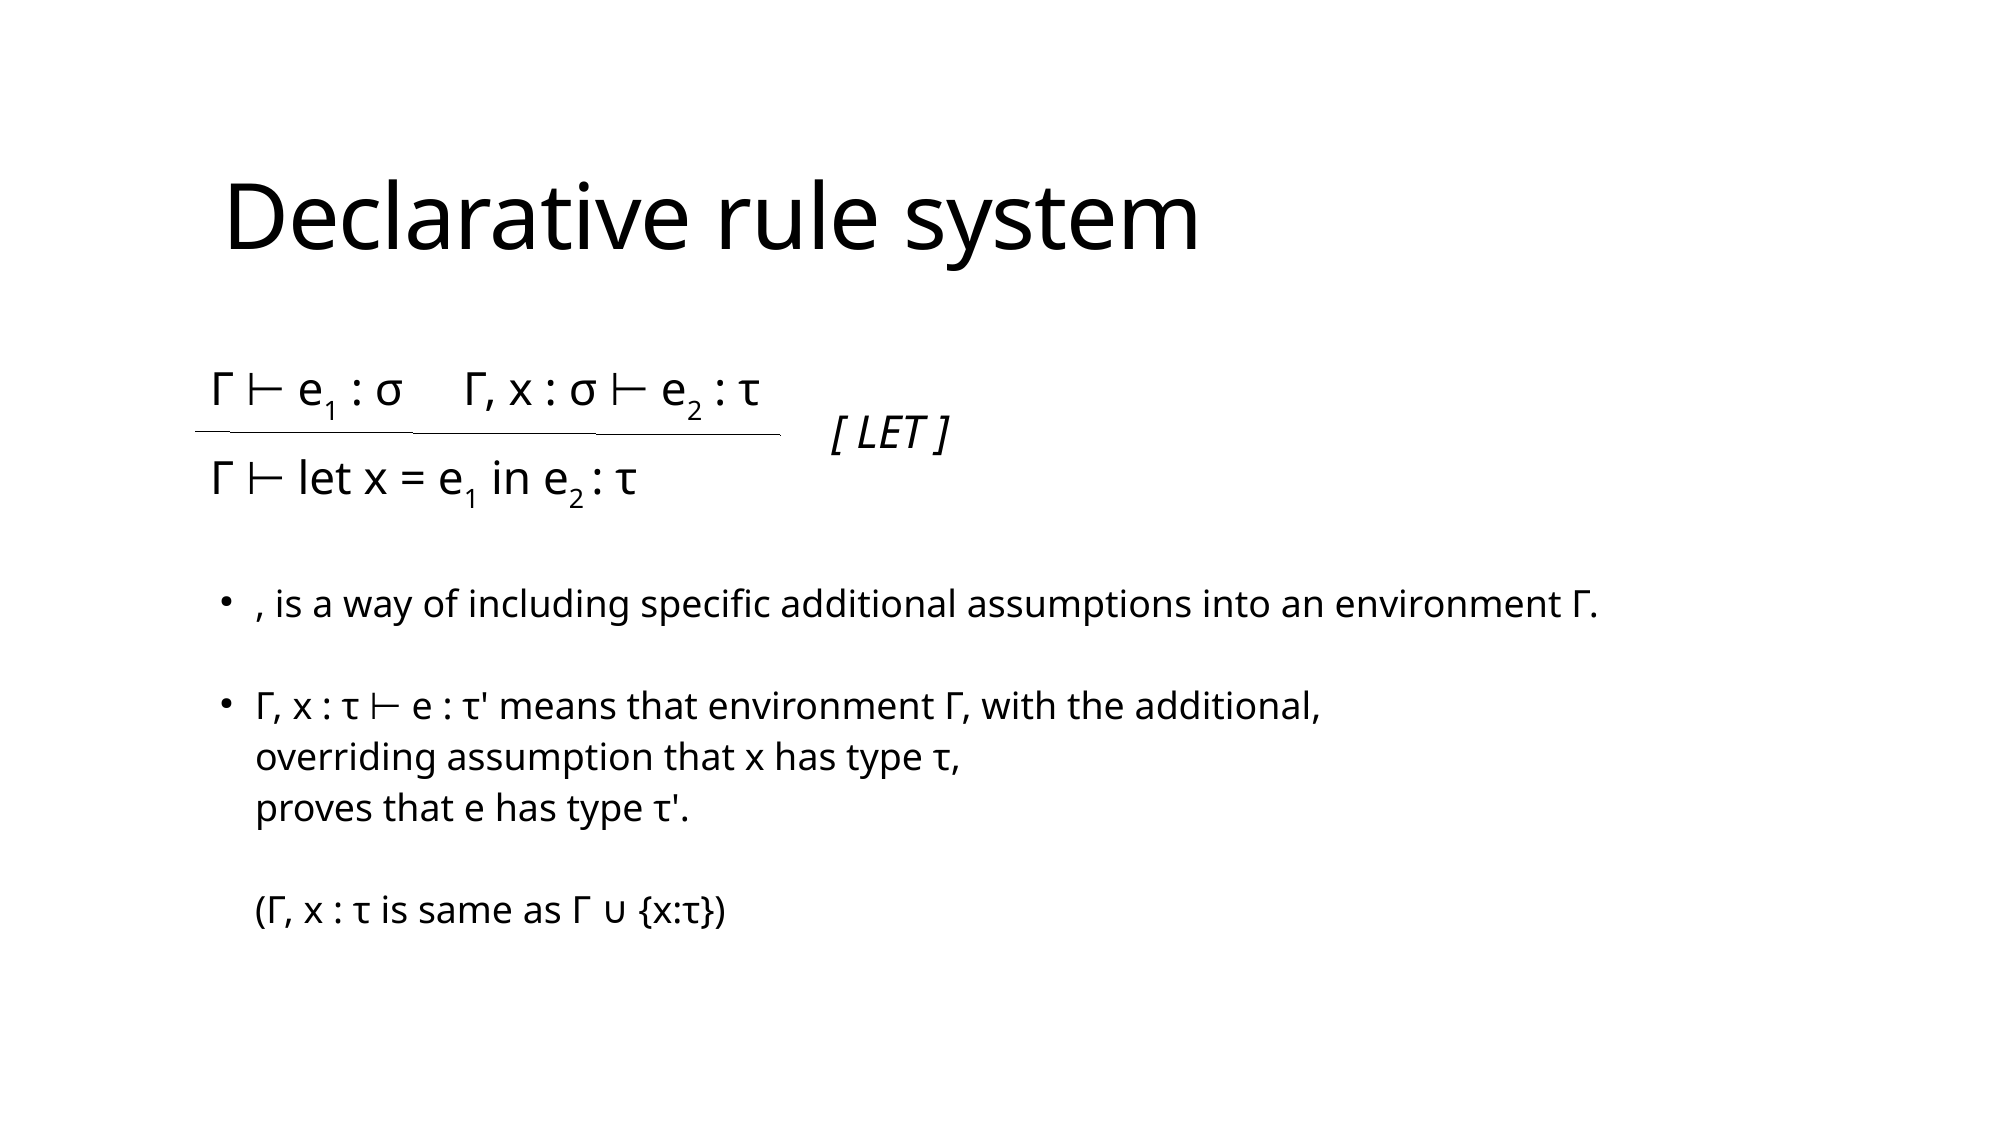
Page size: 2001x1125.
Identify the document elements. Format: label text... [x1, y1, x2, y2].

list Γ ⊢ let x = e1 in e2 : τ [210, 465, 796, 535]
list Γ ⊢ e1 : σ Γ, x : σ ⊢ e2 : τ [210, 352, 1021, 465]
title Declarative rule system [206, 60, 1797, 278]
list [ LET ] [831, 395, 1027, 465]
text_box , is a way of including specific additional assumptions into an environment Γ. Γ, x : τ ⊢ e : τ' means that environment Γ, with the additional, overriding assumption that x has type τ, proves that e has type τ'. (Γ, x : τ is same as Γ ∪ {x:τ}) [205, 570, 2000, 971]
